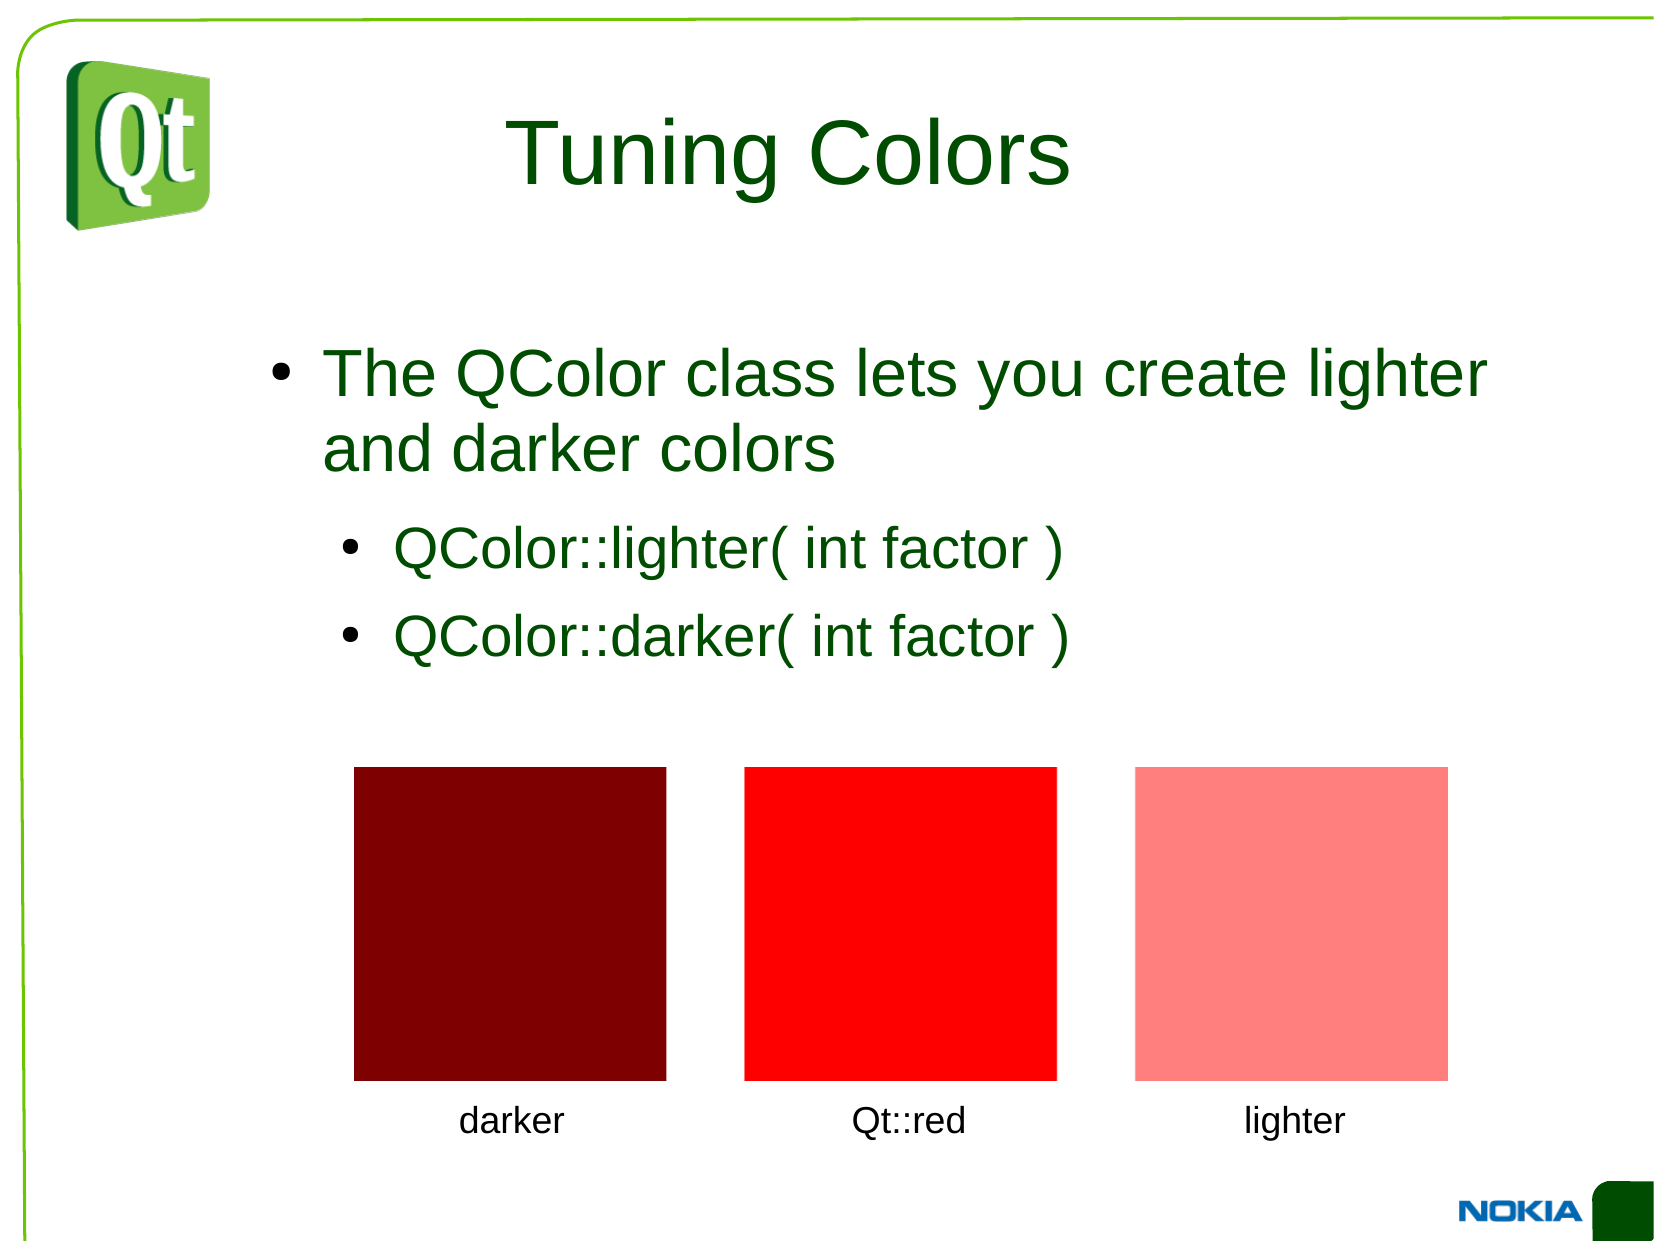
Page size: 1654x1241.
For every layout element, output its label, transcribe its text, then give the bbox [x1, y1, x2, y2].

title Tuning Colors [251, 56, 1327, 250]
picture [1459, 1200, 1583, 1222]
text_box Qt::red [836, 1092, 982, 1150]
picture [354, 767, 1448, 1081]
text_box darker [444, 1092, 580, 1150]
text_box lighter [1229, 1092, 1361, 1150]
picture [66, 61, 210, 231]
list The QColor class lets you create lighter and darker colors QColor::lighter( int factor ) QColor::darker( int factor ) [251, 336, 1571, 1085]
